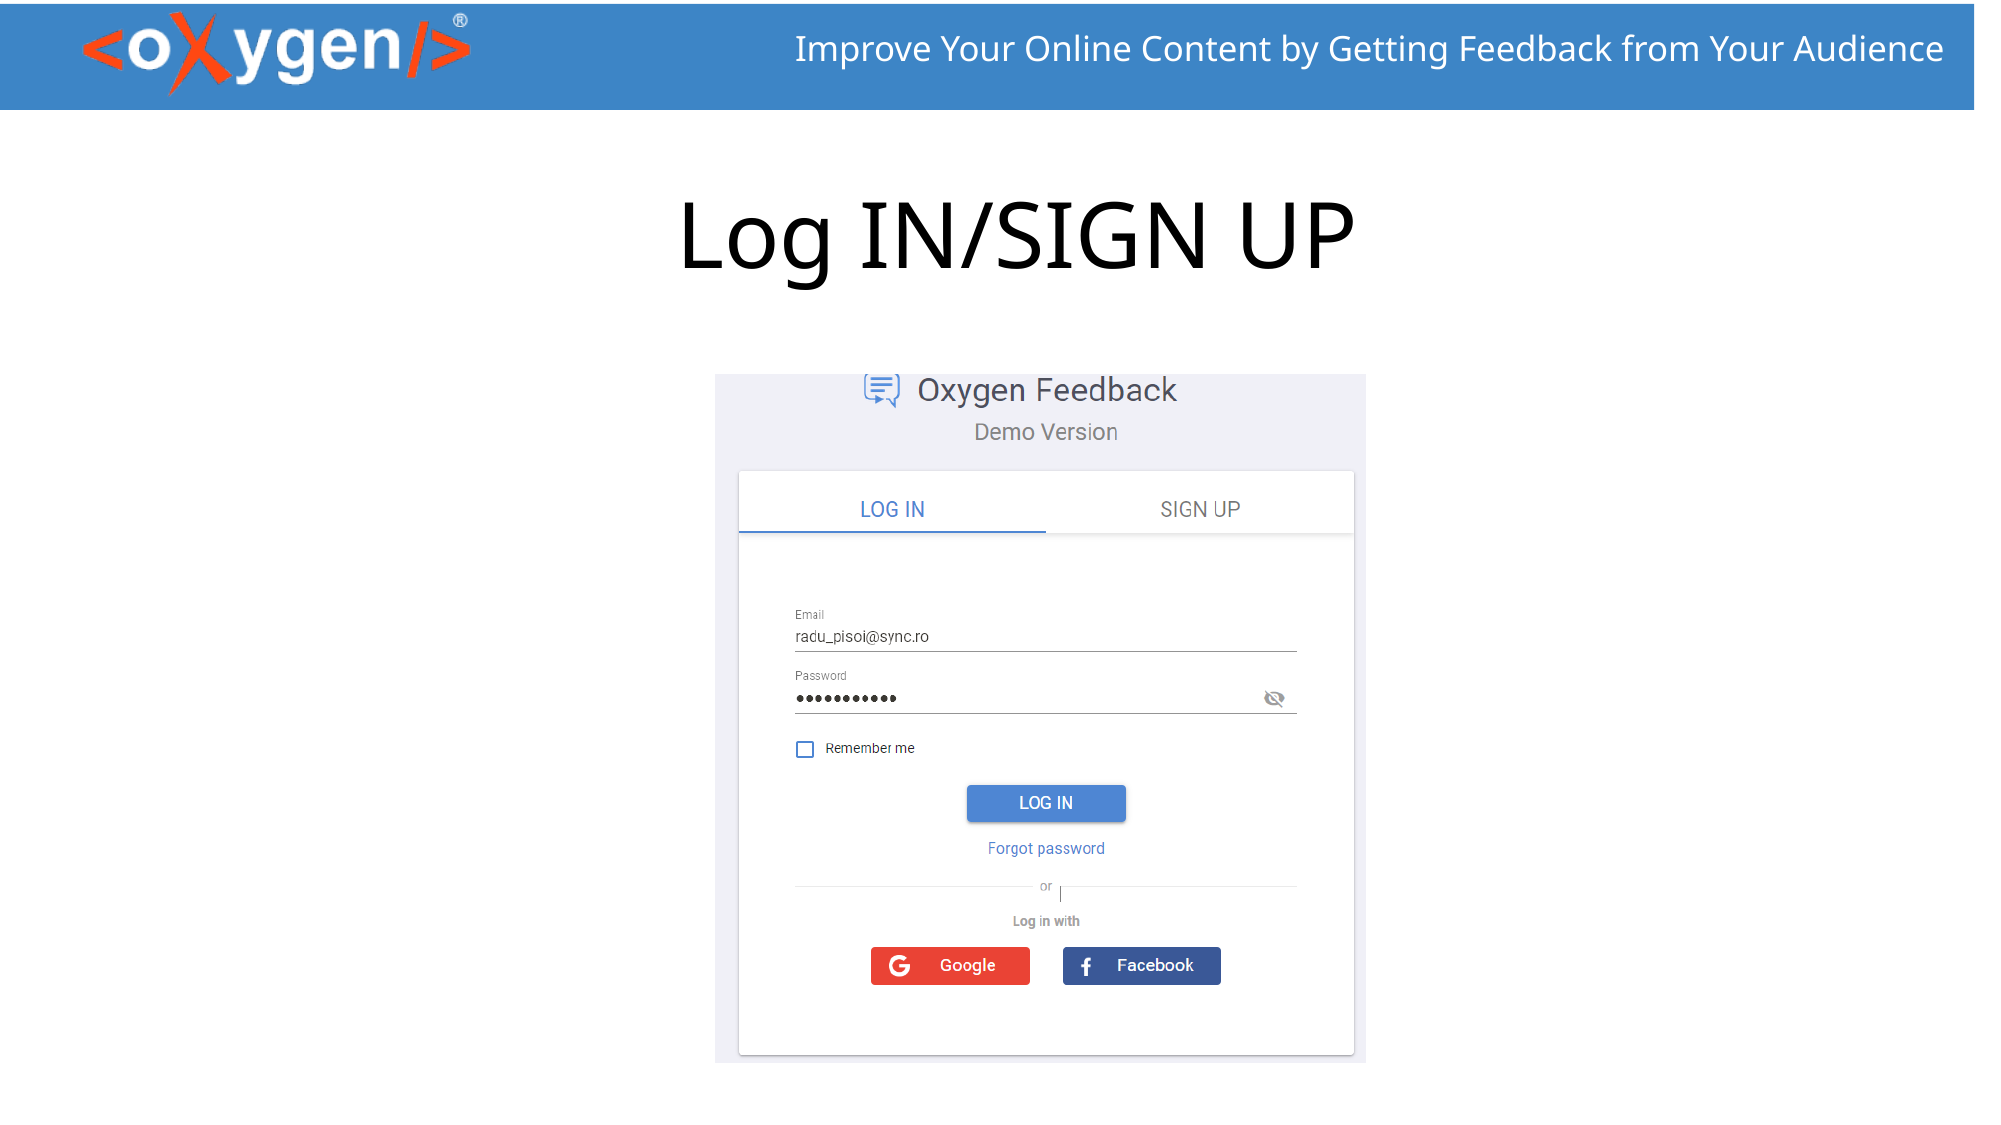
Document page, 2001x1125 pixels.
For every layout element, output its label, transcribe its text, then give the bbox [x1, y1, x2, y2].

picture [75, 0, 488, 106]
picture [715, 374, 1366, 1063]
title Log IN/SIGN UP [99, 139, 1900, 328]
